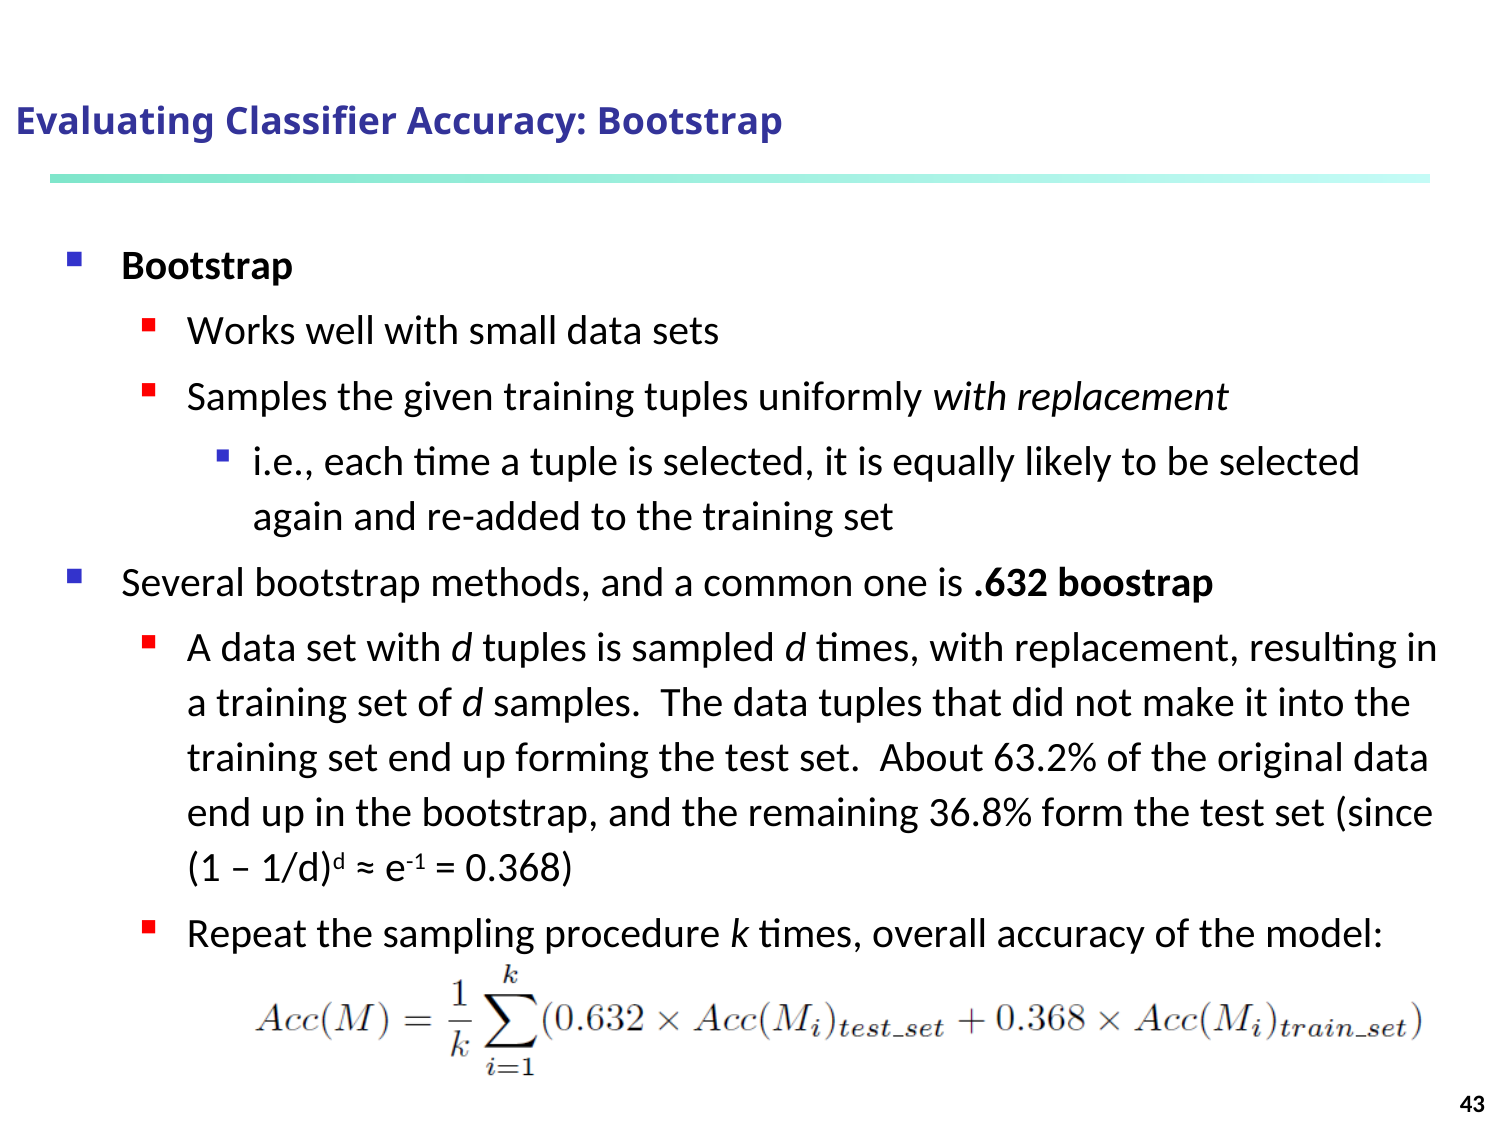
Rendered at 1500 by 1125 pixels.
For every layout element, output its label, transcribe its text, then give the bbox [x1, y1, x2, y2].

text_box <number> [1187, 1062, 1500, 1125]
title Evaluating Classifier Accuracy: Bootstrap [0, 37, 1500, 150]
picture [249, 962, 1426, 1079]
list Bootstrap Works well with small data sets Samples the given training tuples uniformly with replacement i.e., each time a tuple is selected, it is equally likely to be selected again and re-added to the training set Several bootstrap methods, and a common one is .632 boostrap A data set with d tuples is sampled d times, with replacement, resulting in a training set of d samples. The data tuples that did not make it into the training set end up forming the test set. About 63.2% of the original data end up in the bootstrap, and the remaining 36.8% form the test set (since (1 – 1/d)d ≈ e-1 = 0.368) Repeat the sampling procedure k times, overall accuracy of the model: [50, 224, 1463, 1063]
